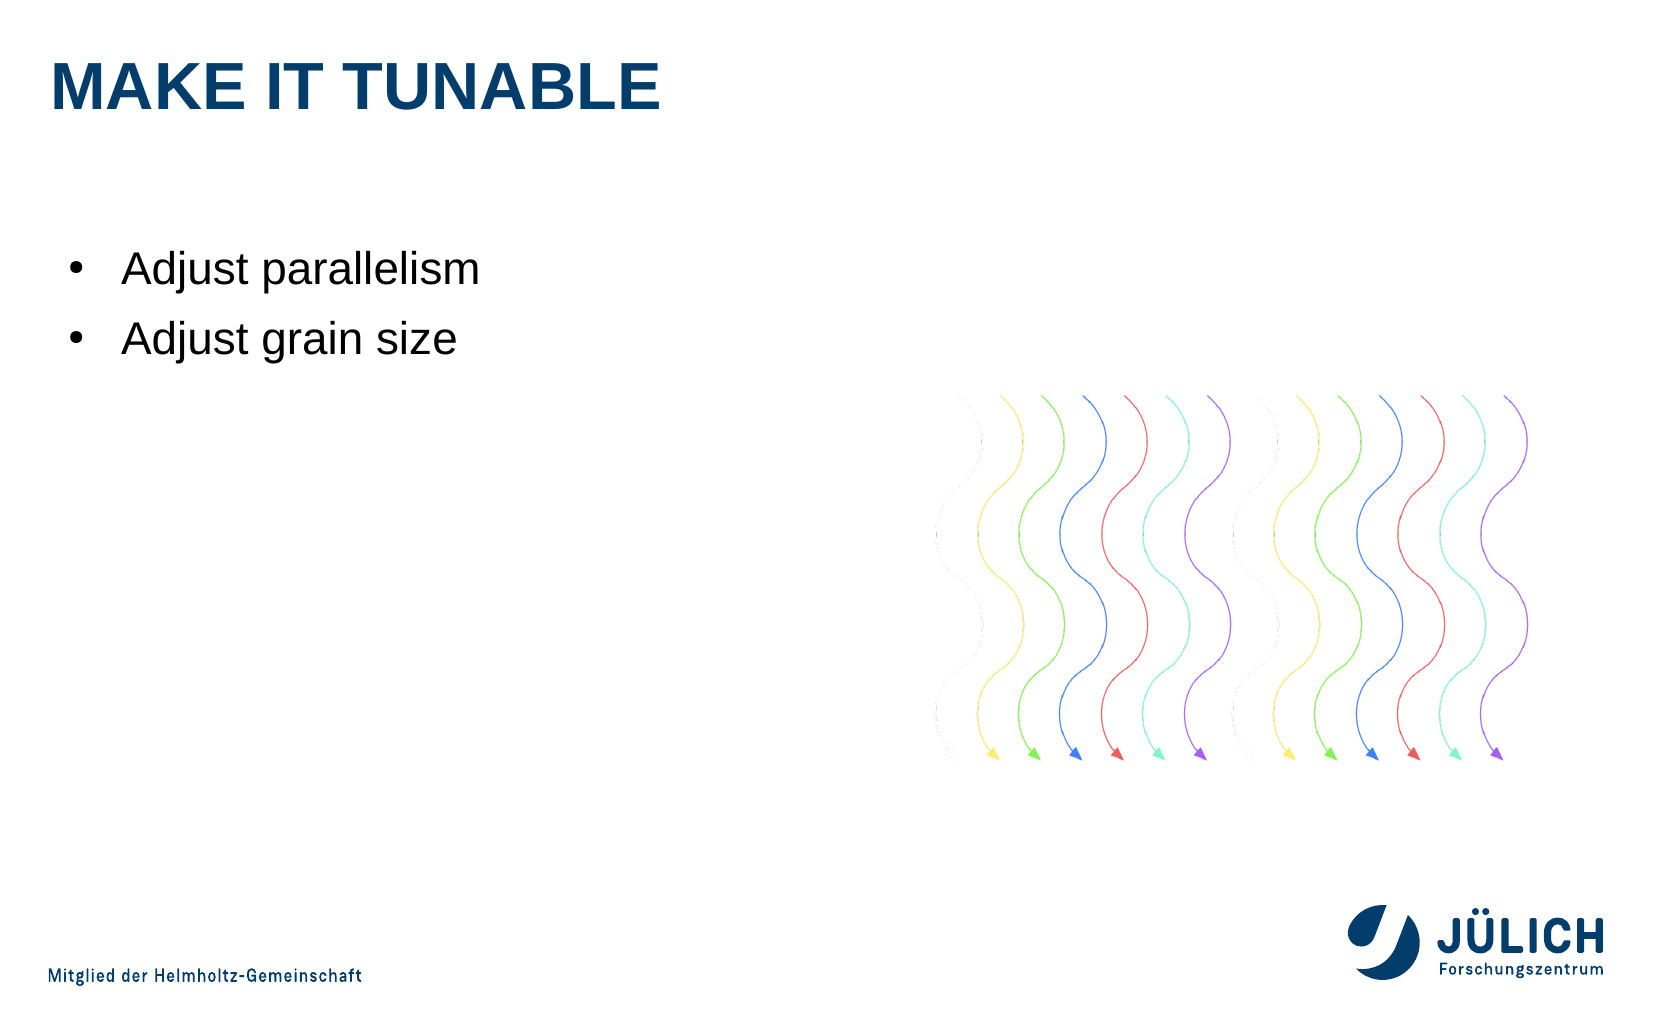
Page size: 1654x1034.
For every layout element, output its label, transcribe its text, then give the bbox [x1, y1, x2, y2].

title Make It Tunable [50, 48, 1604, 219]
list Adjust parallelism Adjust grain size [50, 235, 809, 871]
picture [925, 393, 1537, 763]
